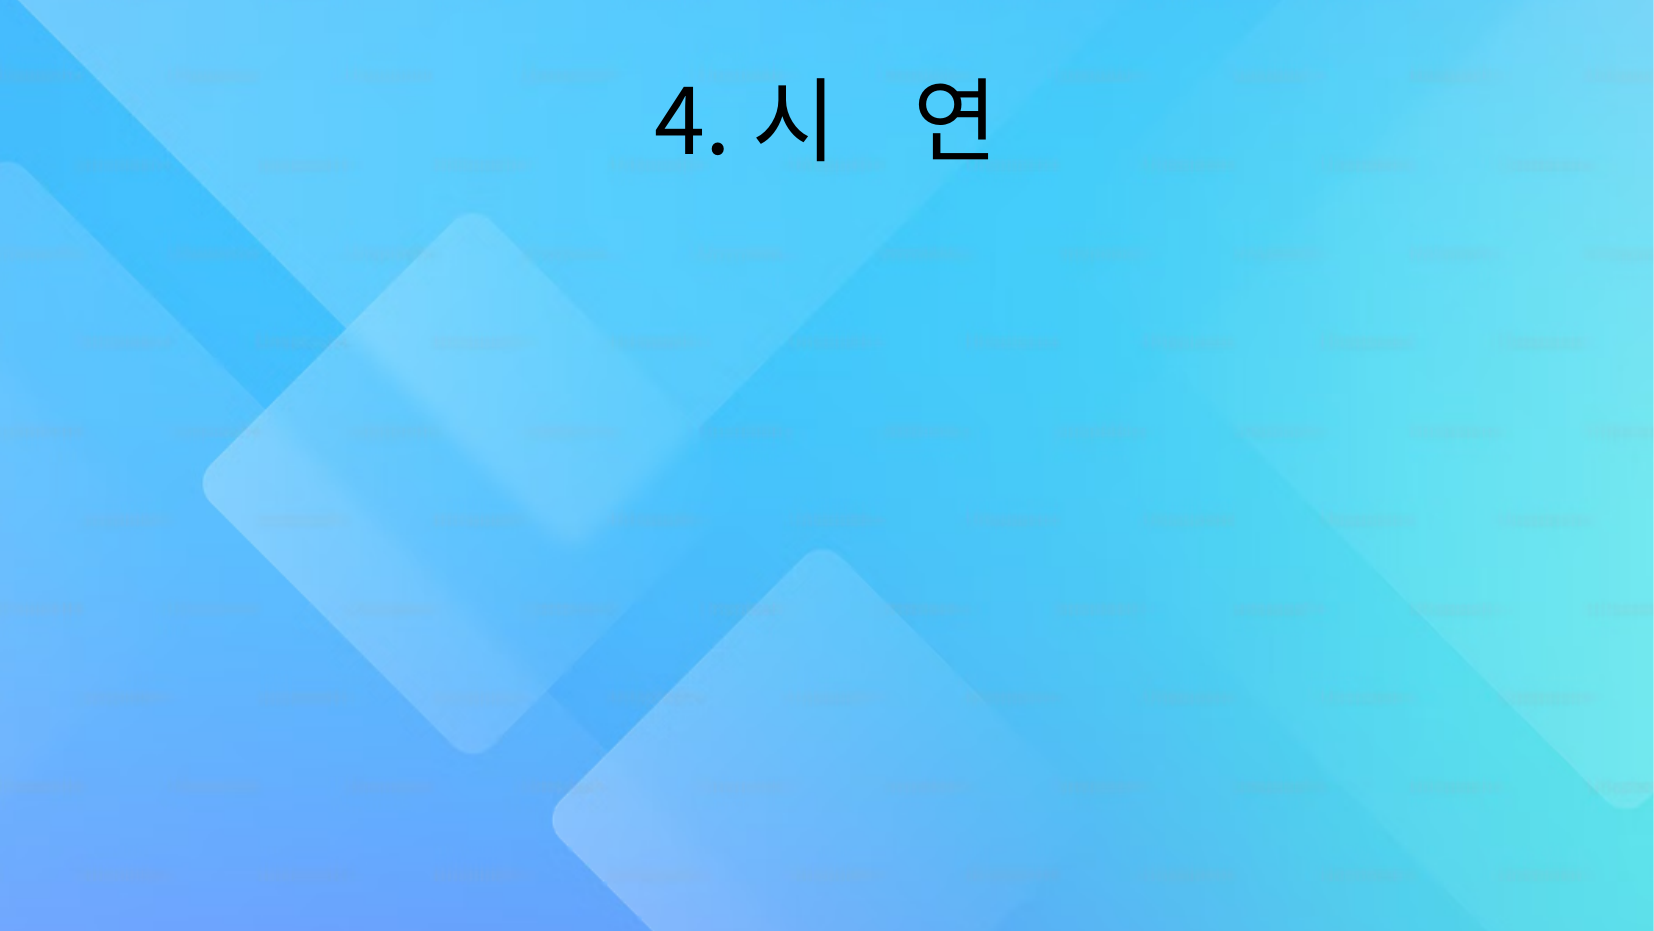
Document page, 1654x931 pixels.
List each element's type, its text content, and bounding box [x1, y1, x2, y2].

title 4. 시 연 [82, 37, 1571, 193]
picture [0, 0, 1654, 931]
